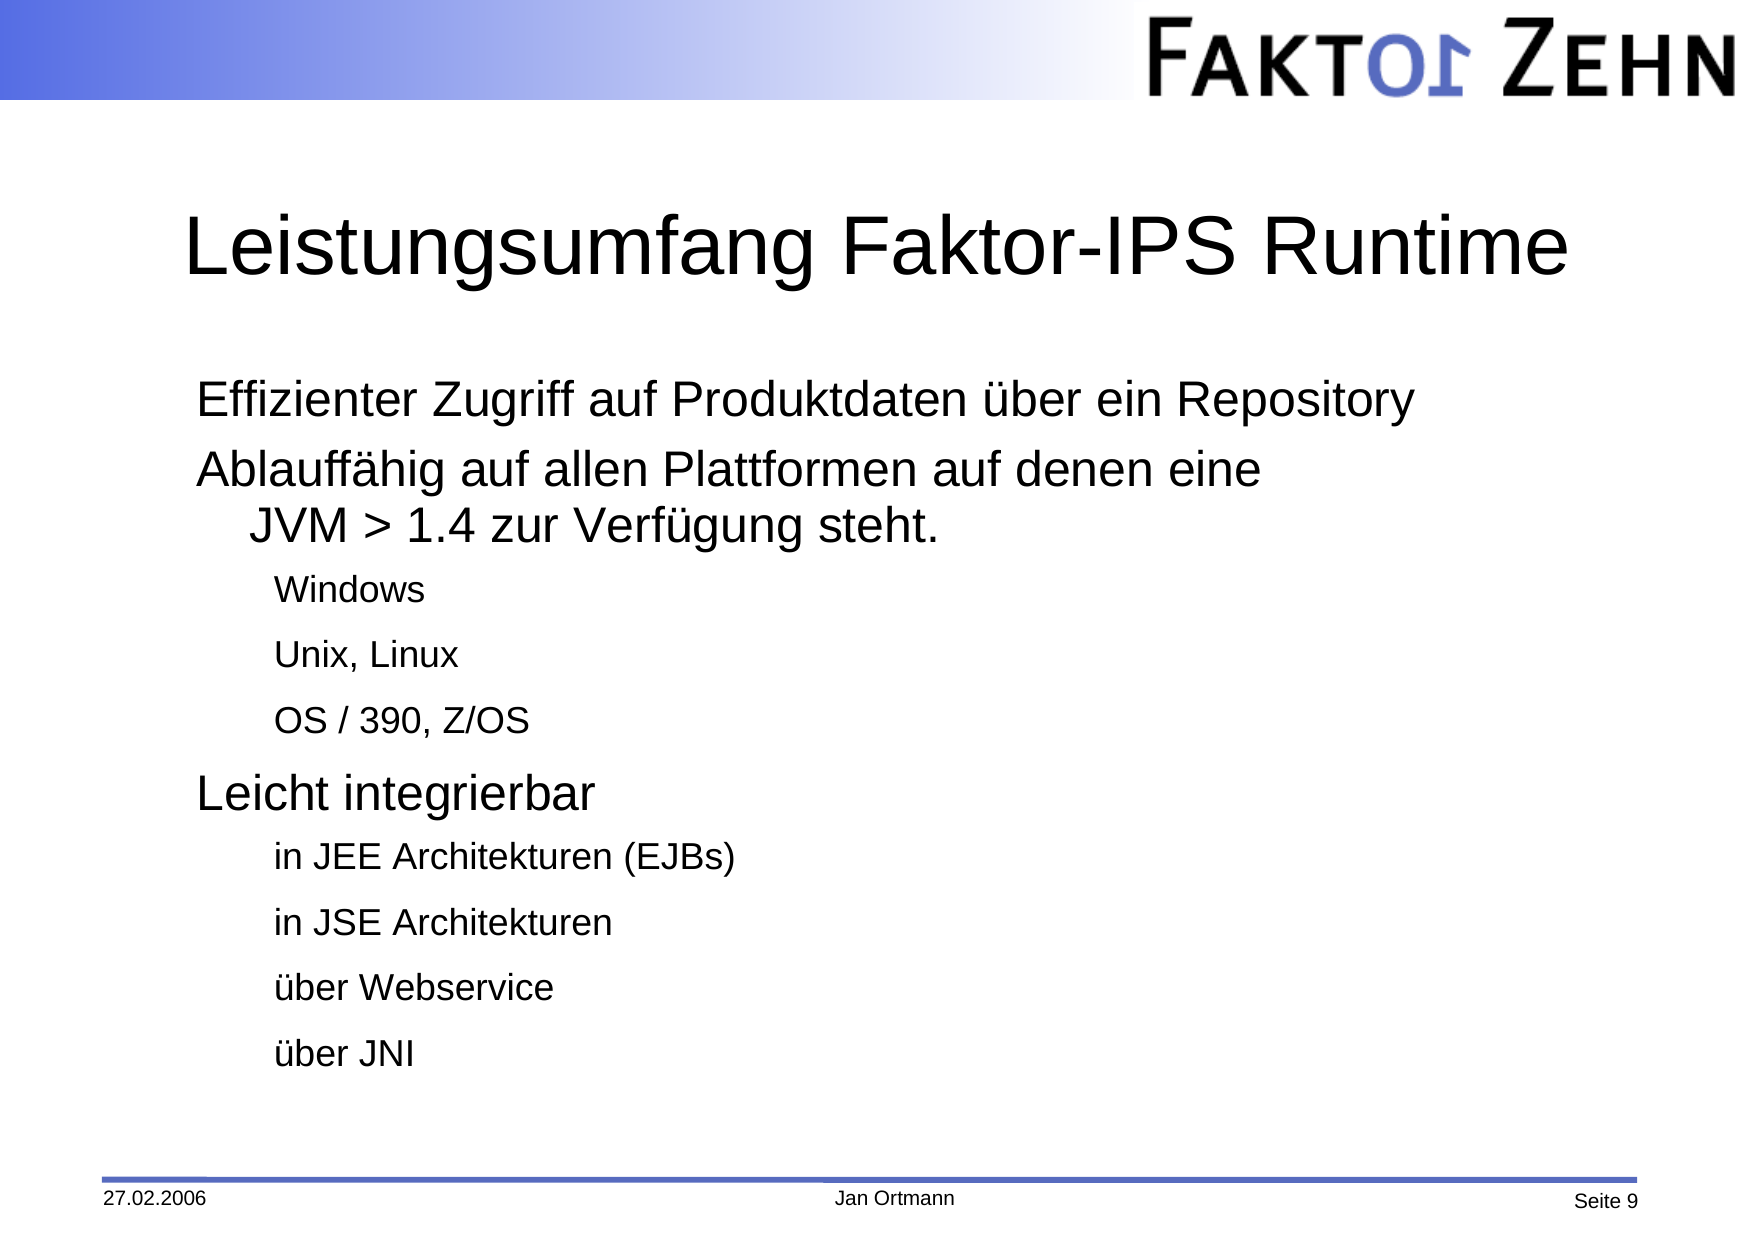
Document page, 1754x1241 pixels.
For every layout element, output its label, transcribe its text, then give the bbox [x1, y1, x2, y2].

picture [1133, 2, 1749, 105]
list Effizienter Zugriff auf Produktdaten über ein Repository Ablauffähig auf allen Plattformen auf denen eine JVM > 1.4 zur Verfügung steht. Windows Unix, Linux OS / 390, Z/OS Leicht integrierbar in JEE Architekturen (EJBs) in JSE Architekturen über Webservice über JNI [179, 371, 1576, 1078]
title Leistungsumfang Faktor-IPS Runtime [179, 142, 1576, 349]
